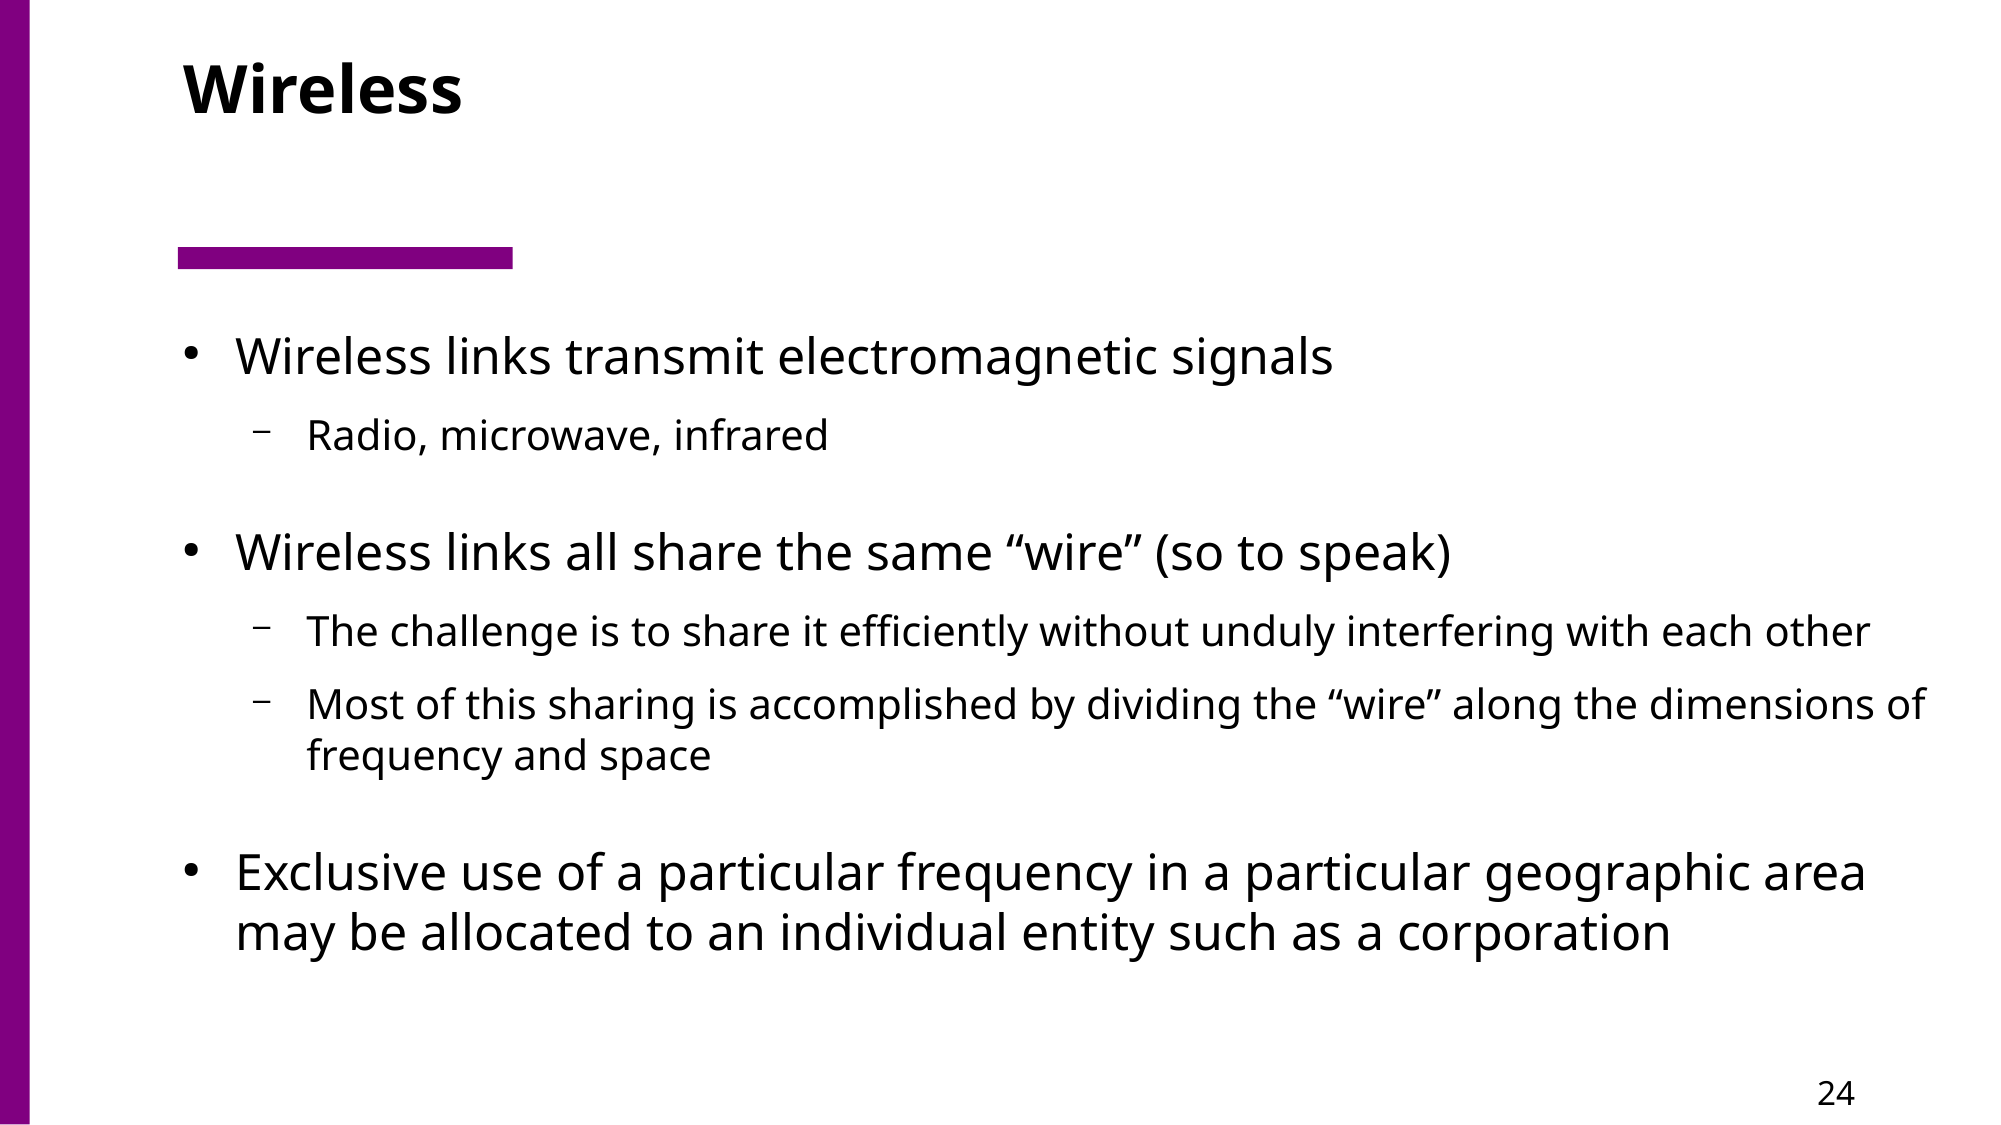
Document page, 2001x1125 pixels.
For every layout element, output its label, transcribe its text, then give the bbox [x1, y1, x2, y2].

title Wireless [133, 0, 1946, 135]
list Wireless links transmit electromagnetic signals Radio, microwave, infrared Wireless links all share the same “wire” (so to speak) The challenge is to share it efficiently without unduly interfering with each other Most of this sharing is accomplished by dividing the “wire” along the dimensions of frequency and space Exclusive use of a particular frequency in a particular geographic area may be allocated to an individual entity such as a corporation [149, 184, 1959, 1024]
